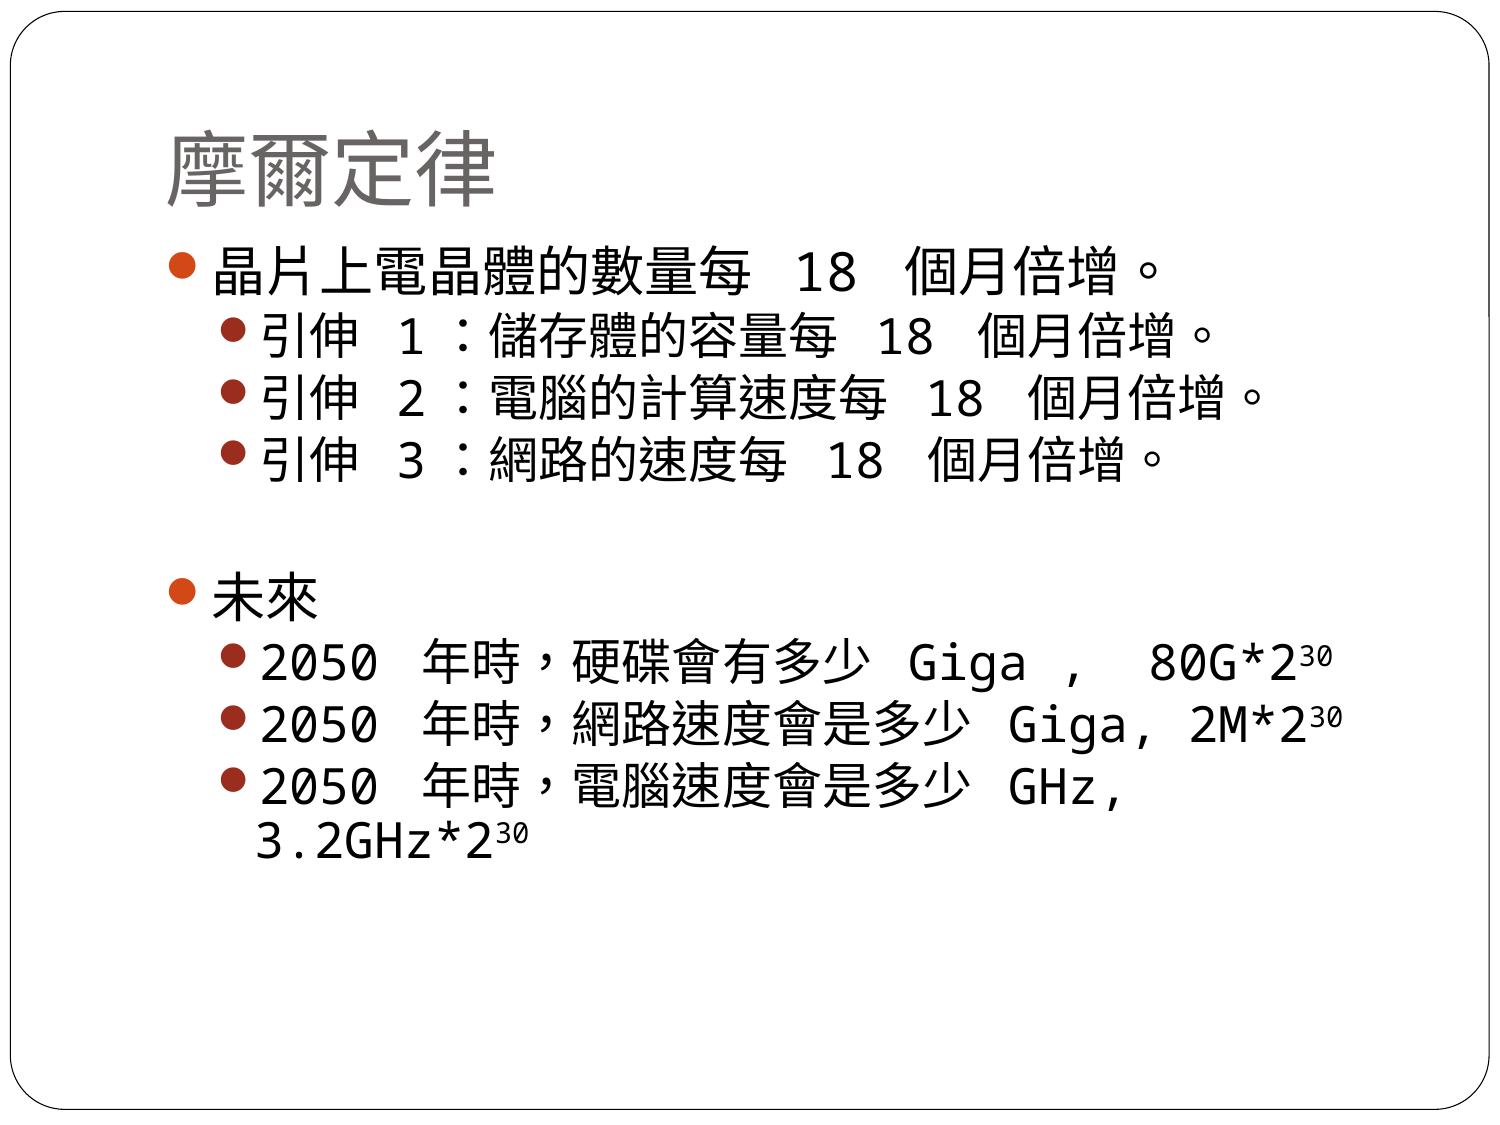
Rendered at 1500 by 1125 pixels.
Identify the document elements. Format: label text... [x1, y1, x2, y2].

title 摩爾定律 [150, 44, 1426, 233]
list 晶片上電晶體的數量每 18 個月倍增。 引伸 1：儲存體的容量每 18 個月倍增。 引伸 2：電腦的計算速度每 18 個月倍增。 引伸 3：網路的速度每 18 個月倍增。 未來 2050 年時，硬碟會有多少 Giga , 80G*230 2050 年時，網路速度會是多少 Giga, 2M*230 2050 年時，電腦速度會是多少 GHz, 3.2GHz*230 [150, 237, 1426, 988]
